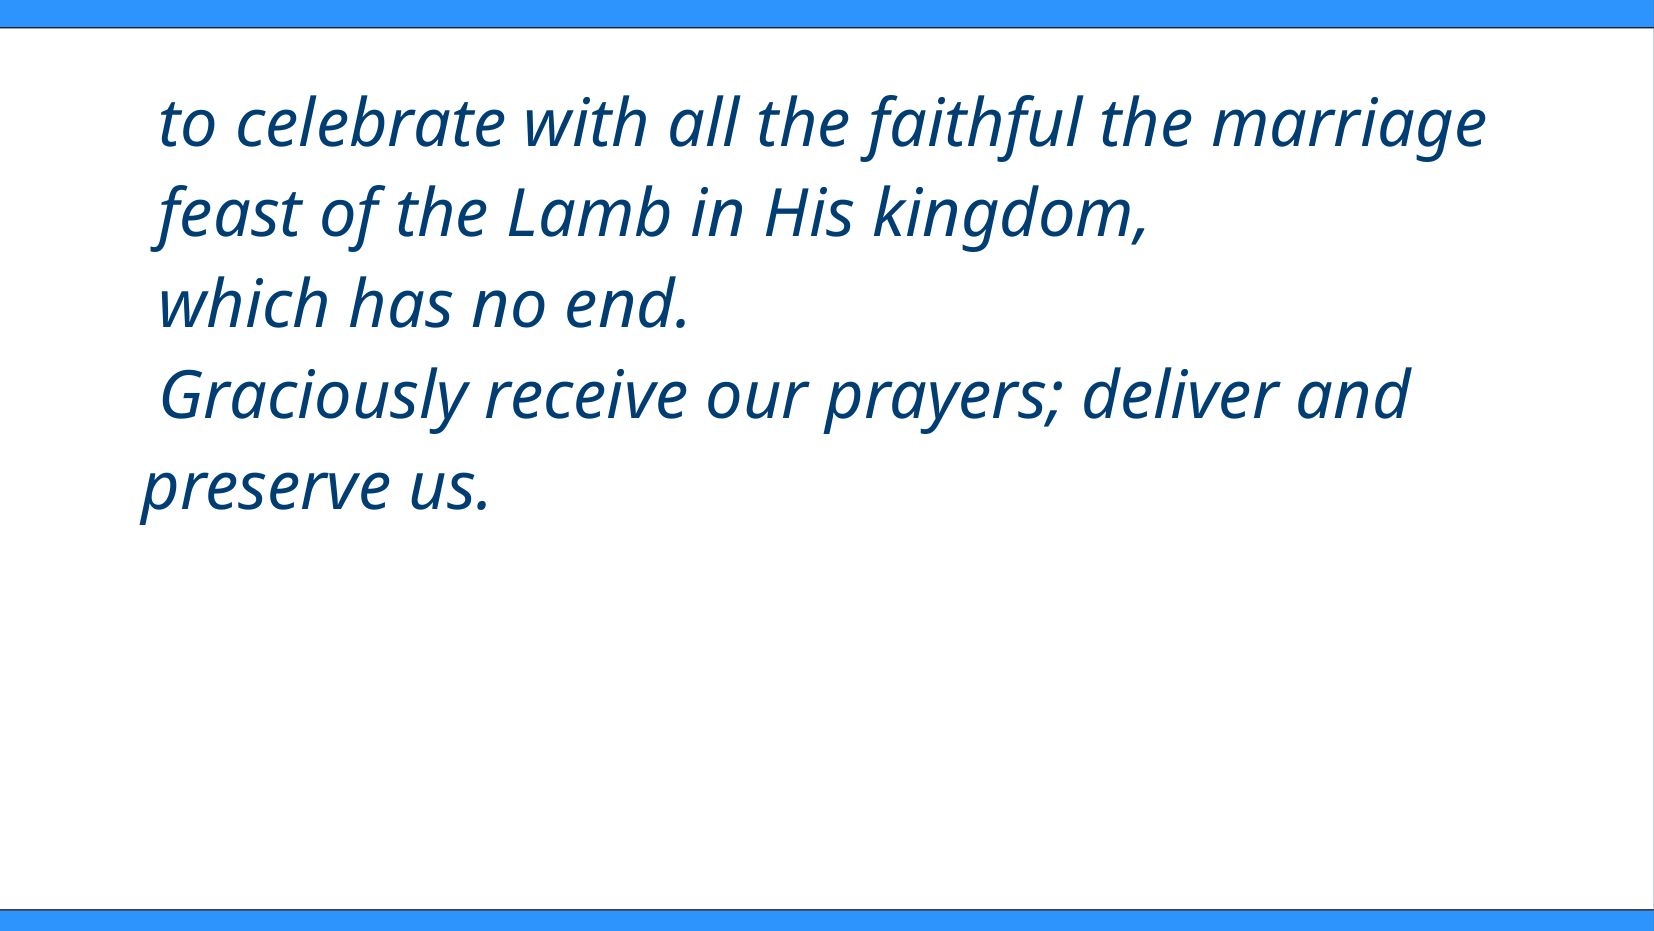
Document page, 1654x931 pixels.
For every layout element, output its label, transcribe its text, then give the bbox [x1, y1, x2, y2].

picture [0, 0, 1654, 931]
text_box to celebrate with all the faithful the marriage feast of the Lamb in His kingdom, which has no end. Graciously receive our prayers; deliver and preserve us. [75, 67, 1591, 527]
